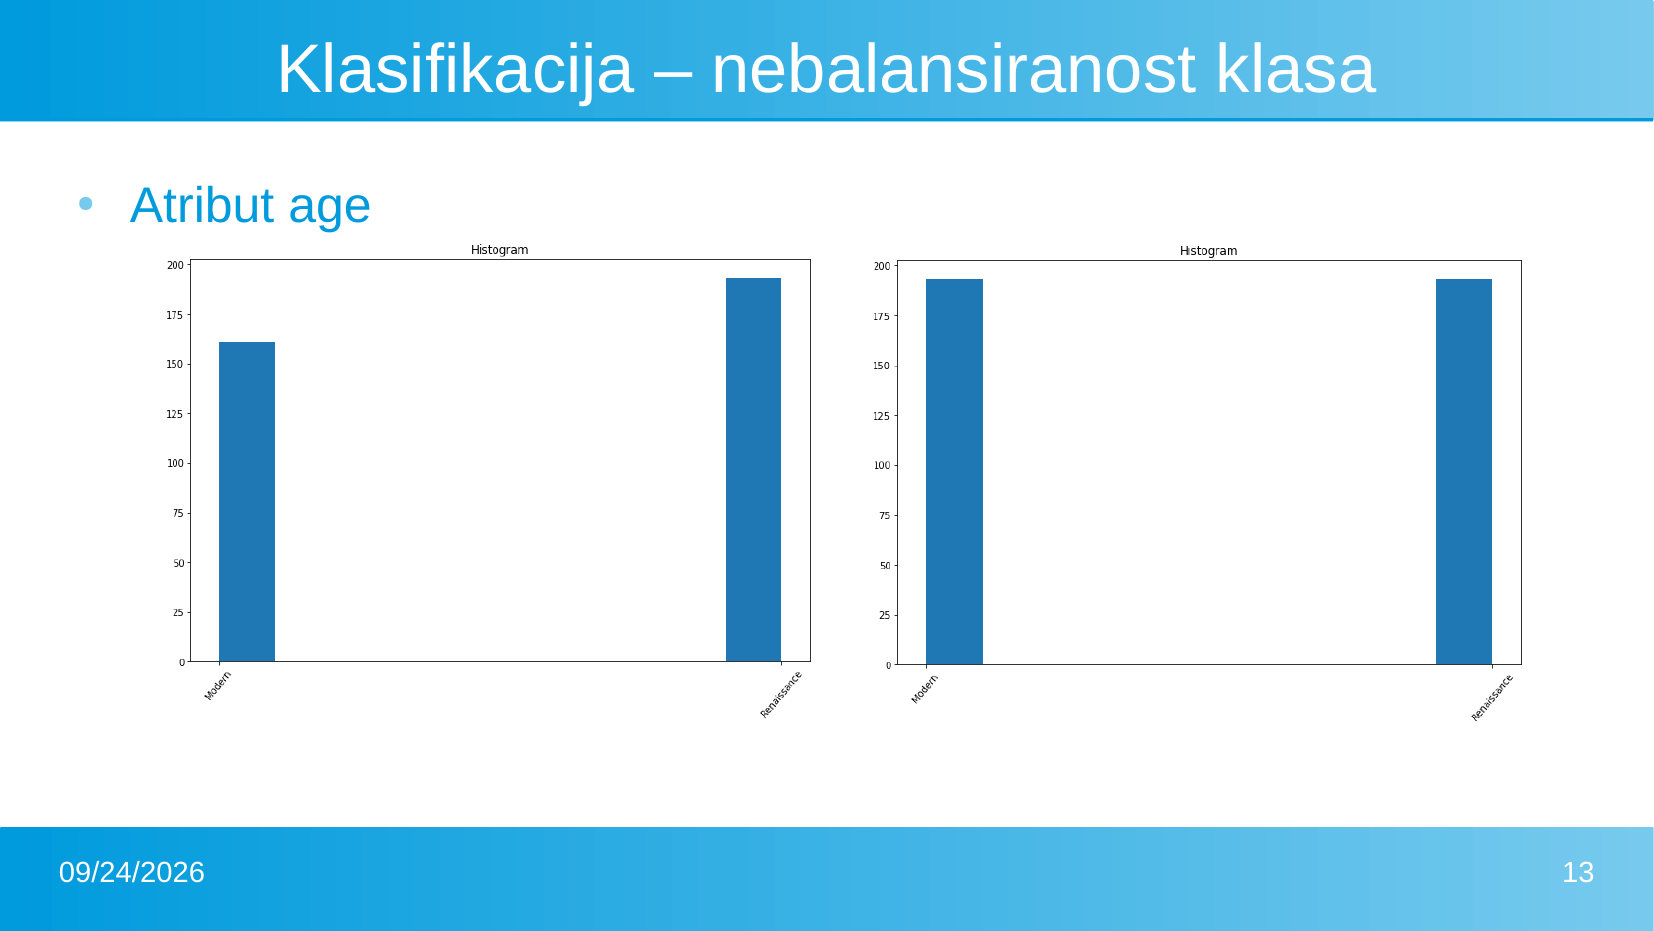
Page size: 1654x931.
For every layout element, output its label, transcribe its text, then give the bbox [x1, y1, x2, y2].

list Atribut age [59, 177, 1595, 768]
title Klasifikacija – nebalansiranost klasa [59, 29, 1595, 108]
picture [150, 244, 826, 723]
picture [862, 246, 1543, 730]
